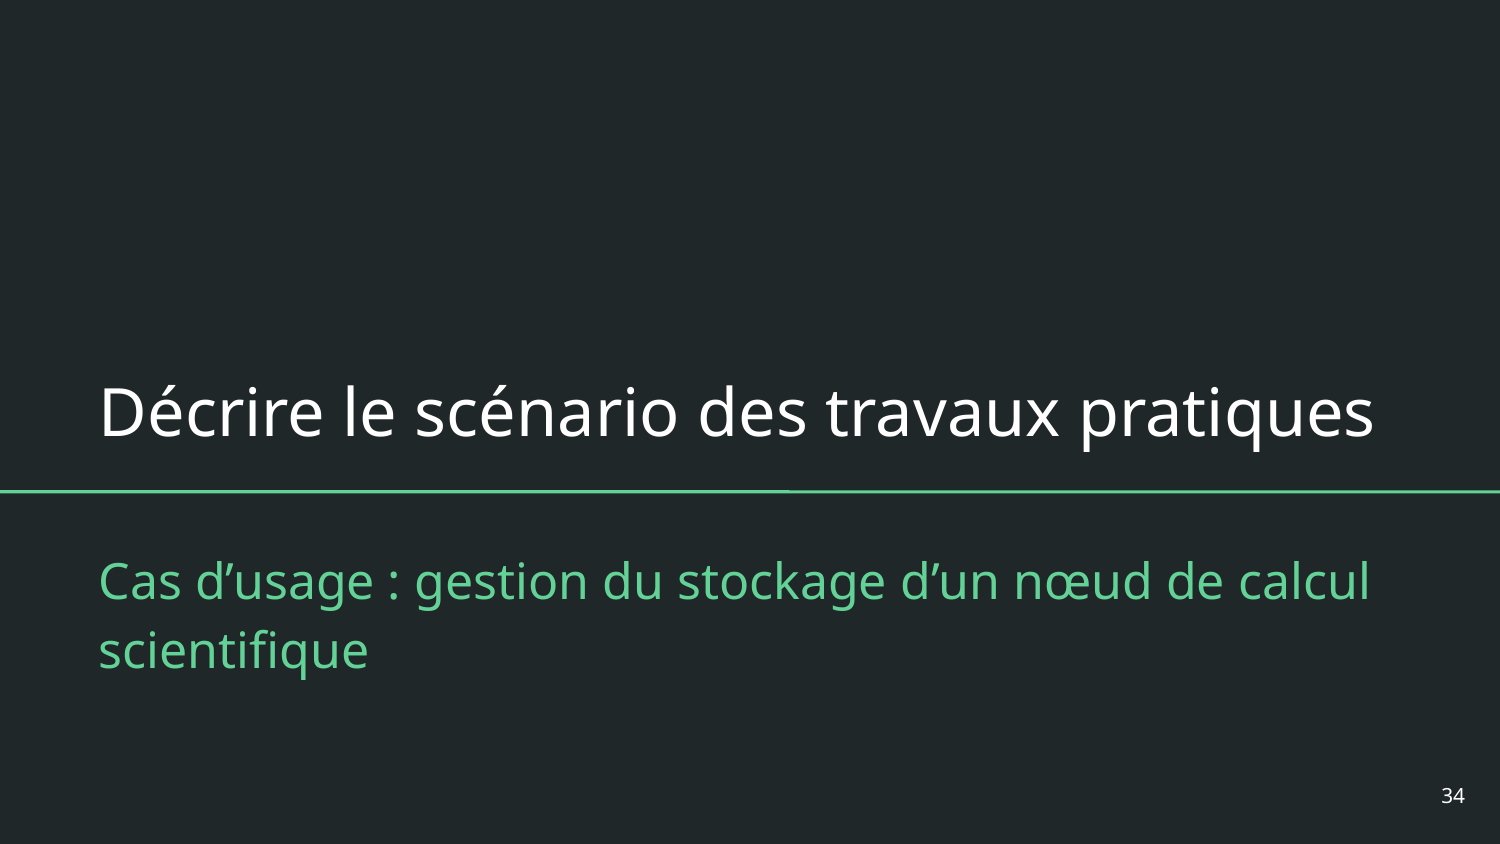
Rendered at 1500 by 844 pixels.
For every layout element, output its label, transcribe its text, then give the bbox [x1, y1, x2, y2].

text_box Cas d’usage : gestion du stockage d’un nœud de calcul scientifique [83, 525, 1388, 694]
title Décrire le scénario des travaux pratiques [83, 337, 1417, 466]
slide_number <numéro> [1389, 764, 1480, 830]
